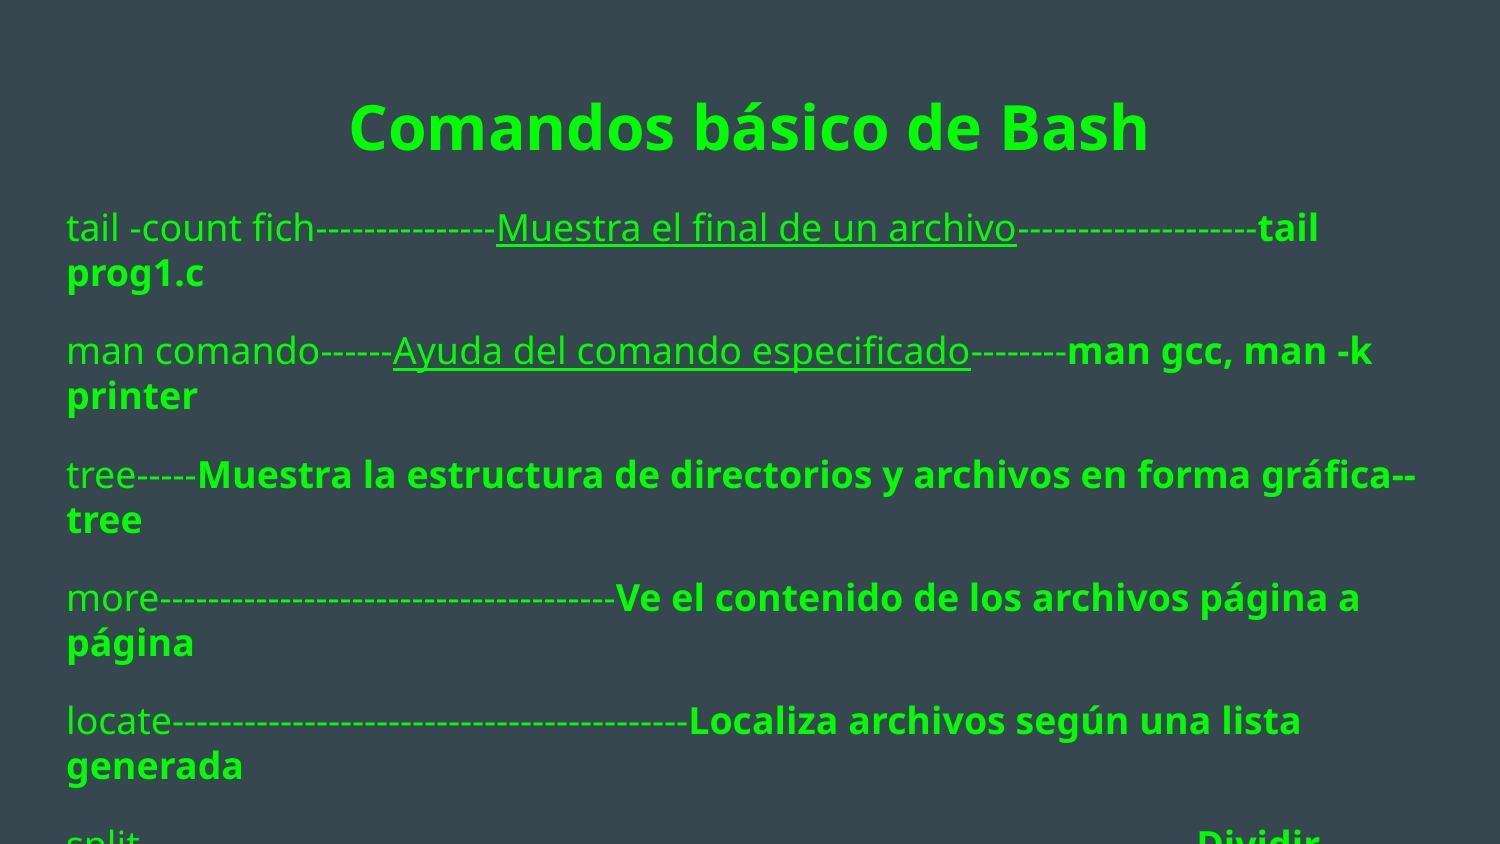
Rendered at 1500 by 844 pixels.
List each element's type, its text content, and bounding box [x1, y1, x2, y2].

title Comandos básico de Bash [51, 72, 1449, 167]
list tail -count fich---------------Muestra el final de un archivo--------------------tail prog1.c man comando------Ayuda del comando especificado--------man gcc, man -k printer tree-----Muestra la estructura de directorios y archivos en forma gráfica--tree more--------------------------------------Ve el contenido de los archivos página a página locate-------------------------------------------Localiza archivos según una lista generada split----------------------------------------------------------------------------------------Dividir archivos file--------------------------------------------------------------------------Muestra el tipo de archivo [51, 189, 1449, 811]
